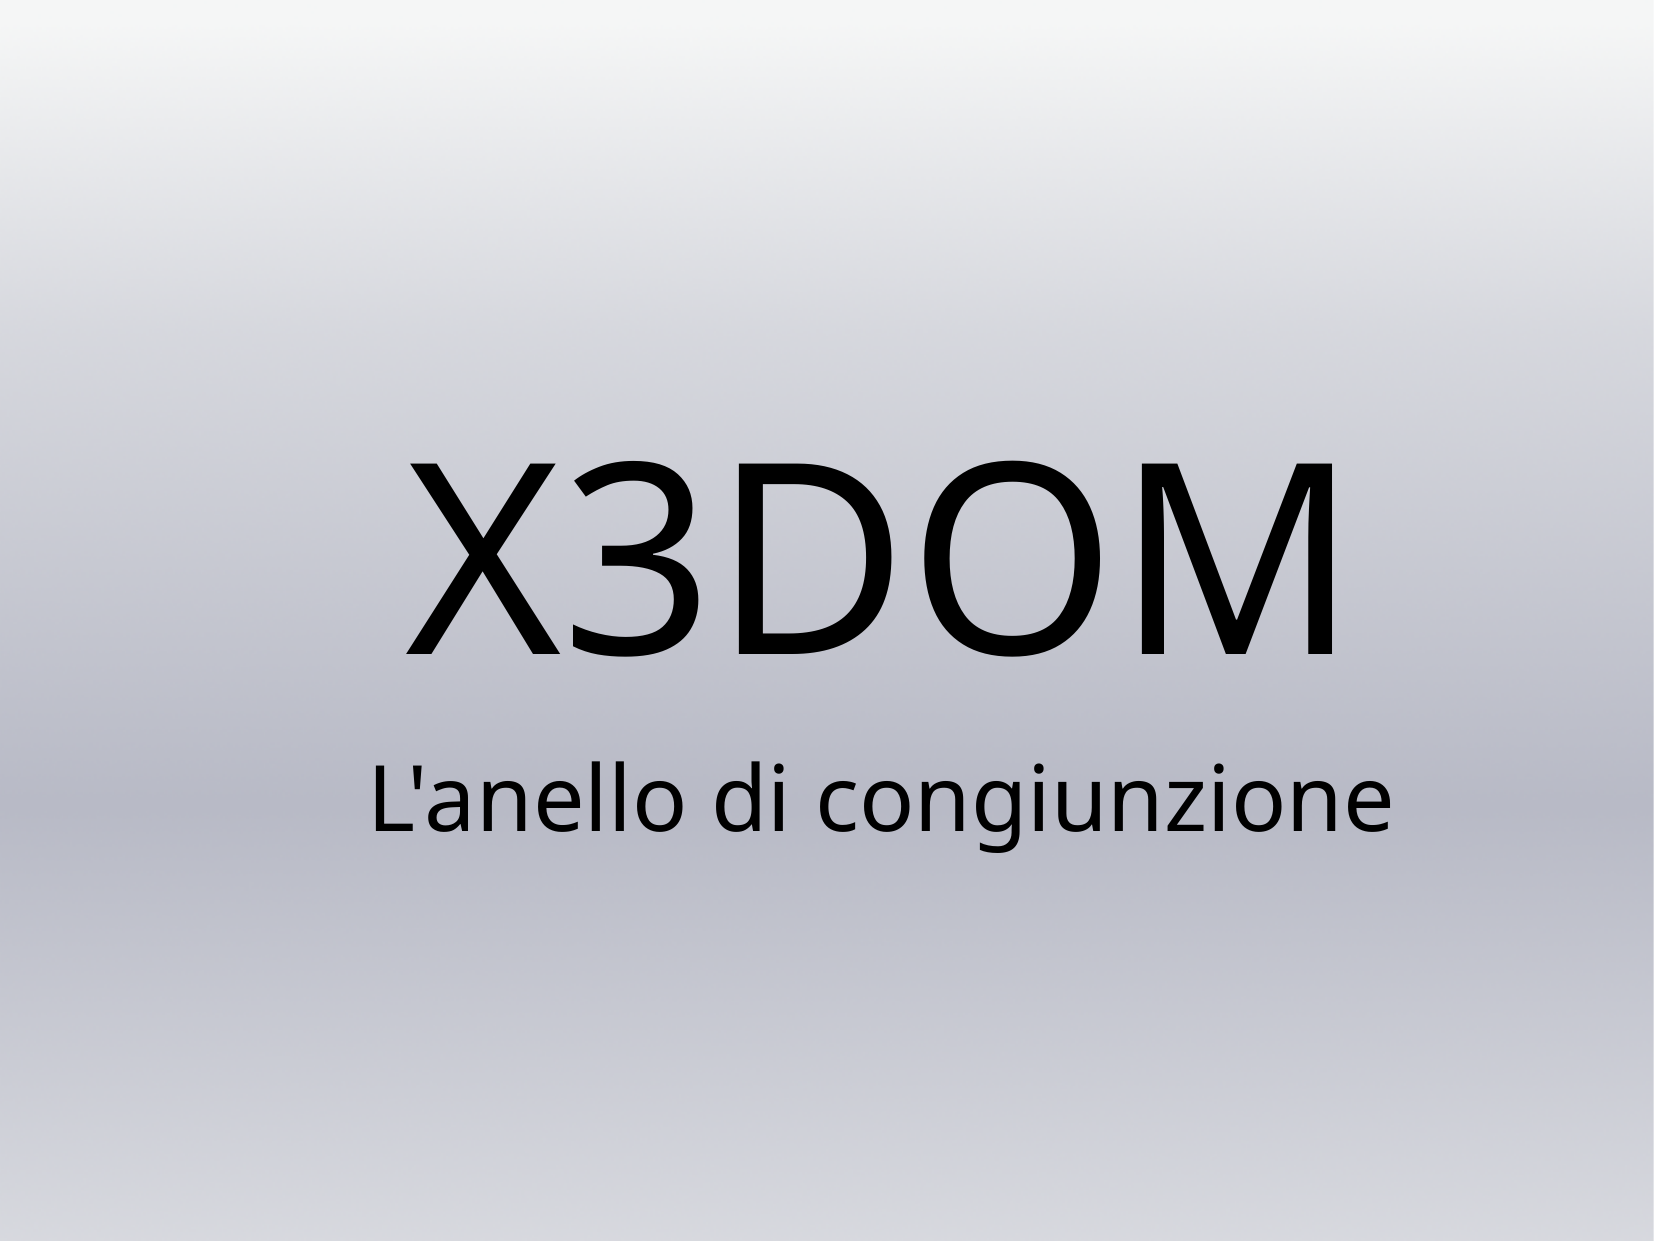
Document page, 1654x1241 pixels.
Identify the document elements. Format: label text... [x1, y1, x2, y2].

text_box X3DOM L'anello di congiunzione [352, 362, 1302, 878]
picture [0, 0, 1654, 1241]
